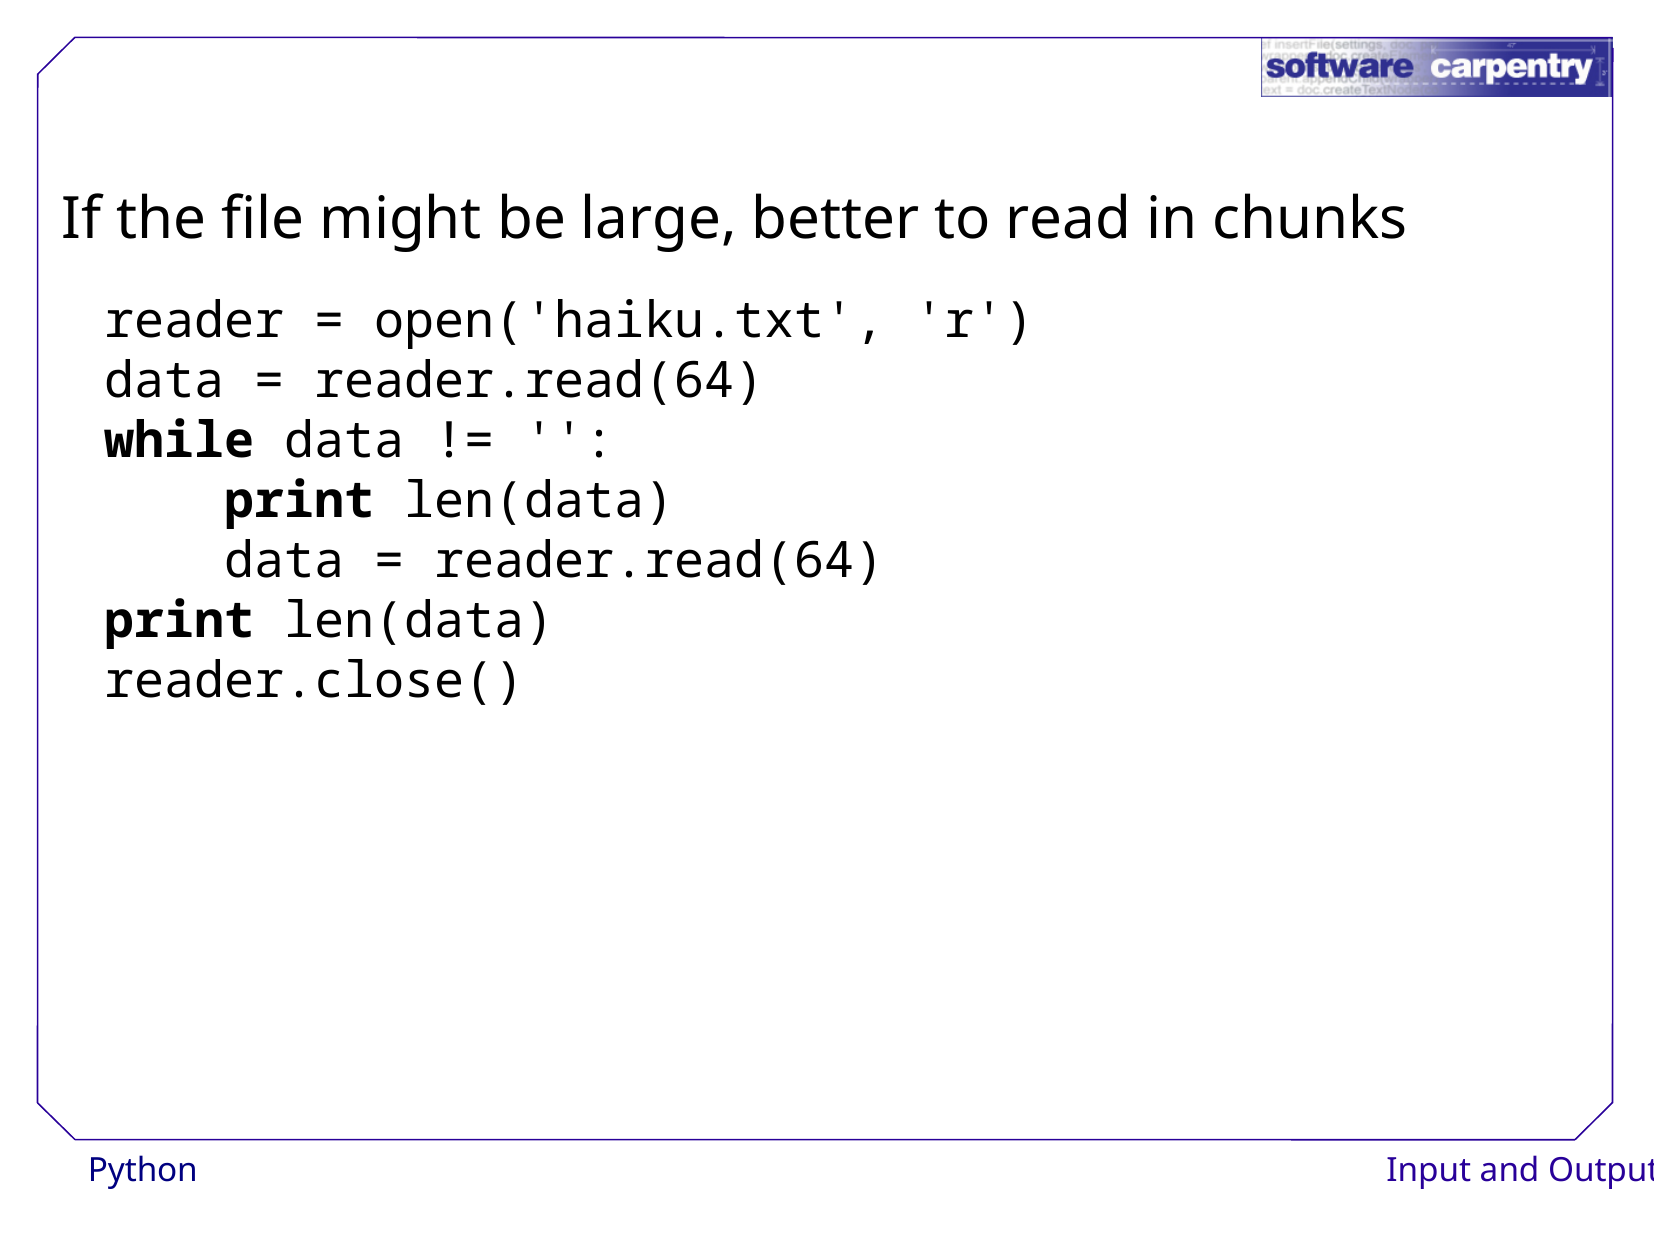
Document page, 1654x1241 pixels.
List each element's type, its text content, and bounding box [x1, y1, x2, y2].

text_box If the file might be large, better to read in chunks [47, 138, 1573, 259]
text_box reader = open('haiku.txt', 'r') data = reader.read(64) while data != '': print len(data) data = reader.read(64) print len(data) reader.close() [89, 279, 1512, 1027]
picture [1261, 39, 1613, 97]
